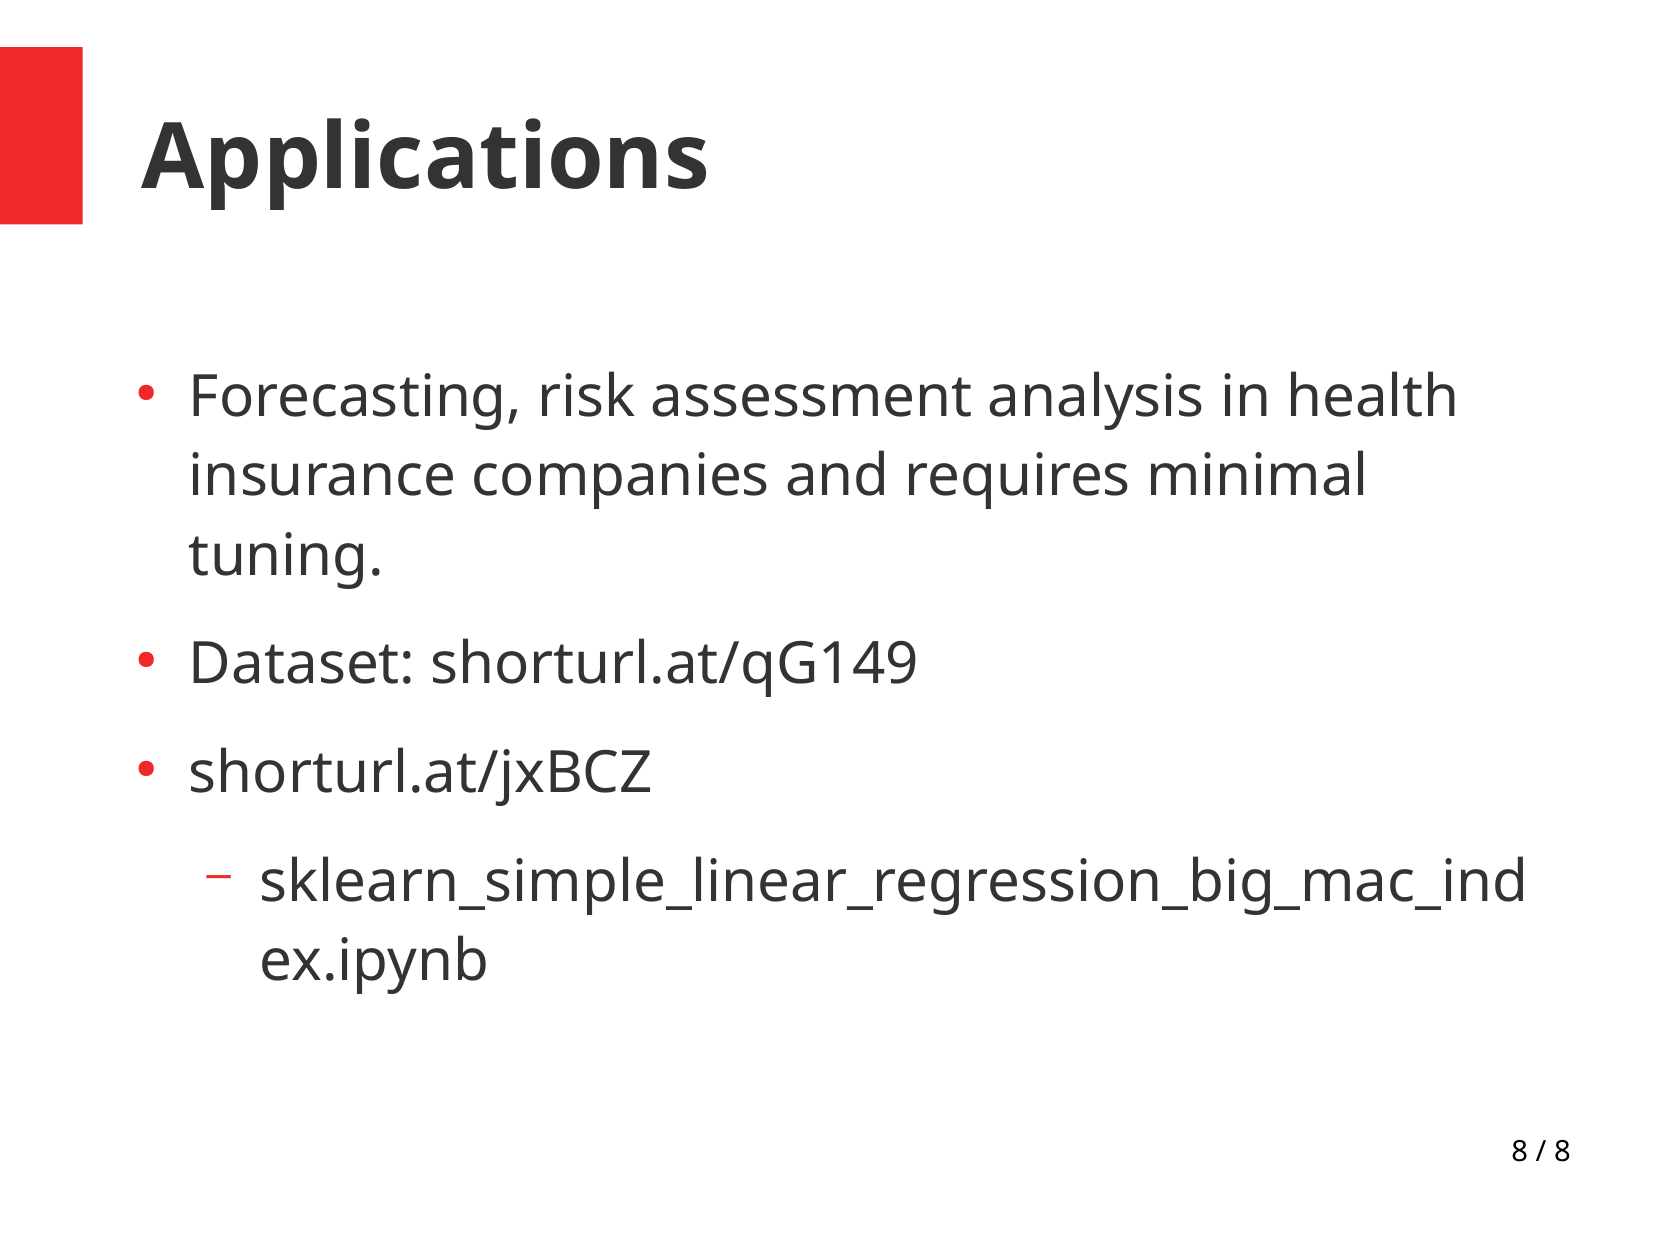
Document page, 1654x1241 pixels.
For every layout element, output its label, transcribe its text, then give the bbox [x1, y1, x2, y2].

list Forecasting, risk assessment analysis in health insurance companies and requires minimal tuning. Dataset: shorturl.at/qG149 shorturl.at/jxBCZ sklearn_simple_linear_regression_big_mac_index.ipynb [118, 354, 1536, 1074]
title Applications [118, 49, 1571, 257]
